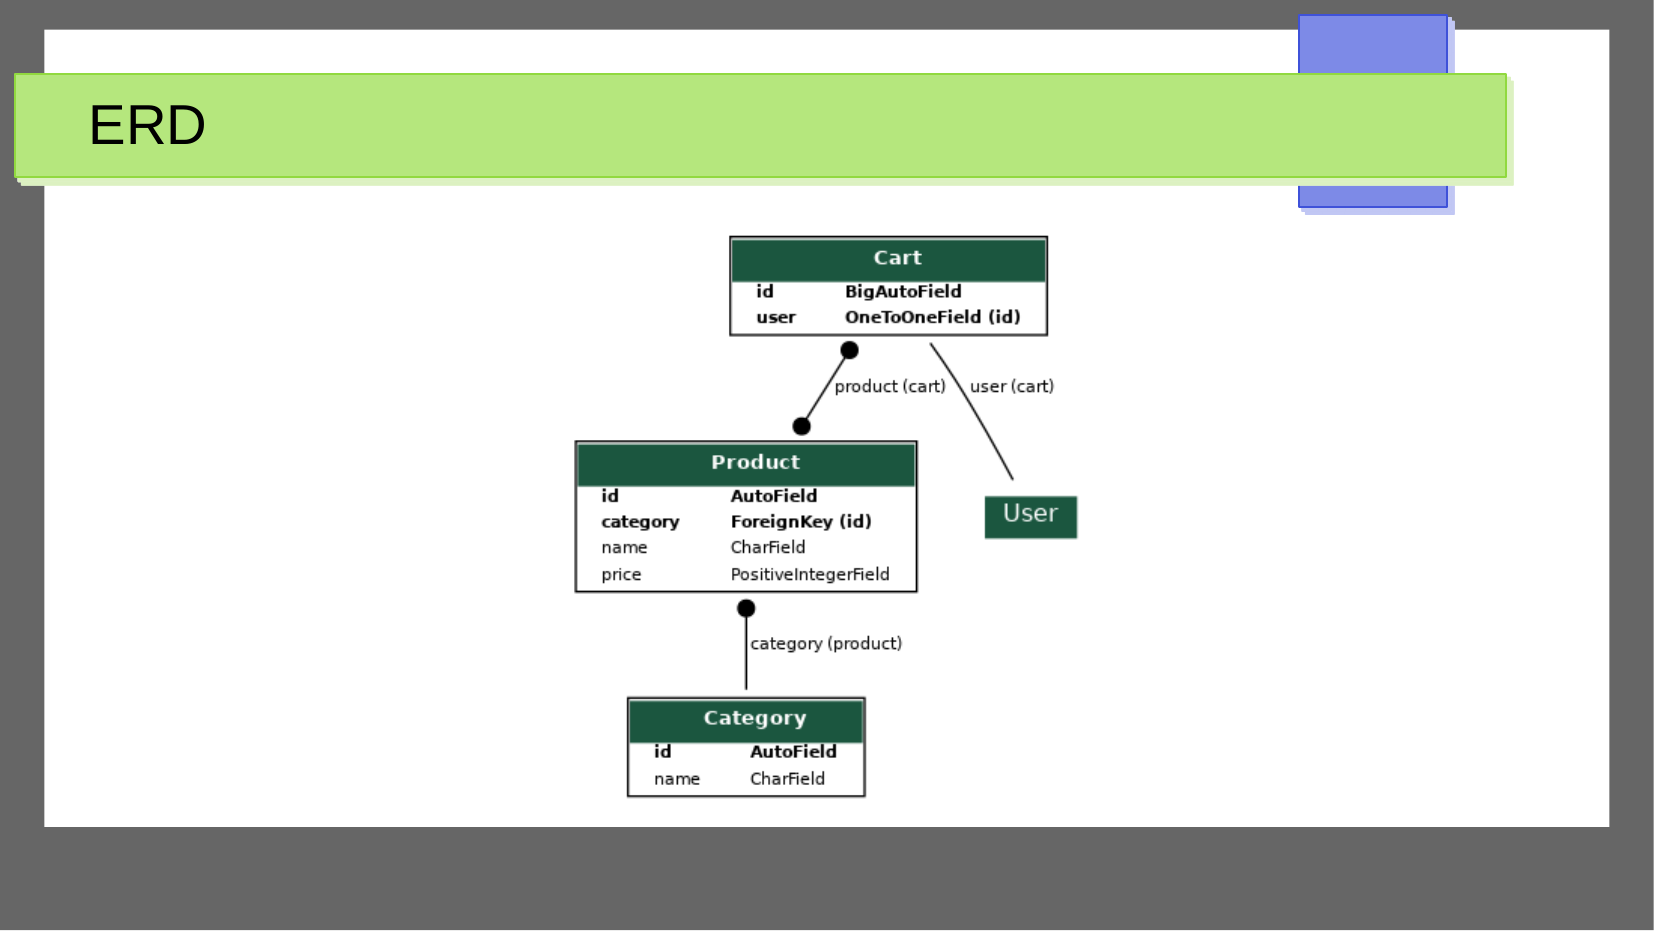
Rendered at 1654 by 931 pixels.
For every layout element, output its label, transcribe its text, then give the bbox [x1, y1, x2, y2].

picture [552, 221, 1101, 813]
title ERD [88, 73, 1506, 178]
